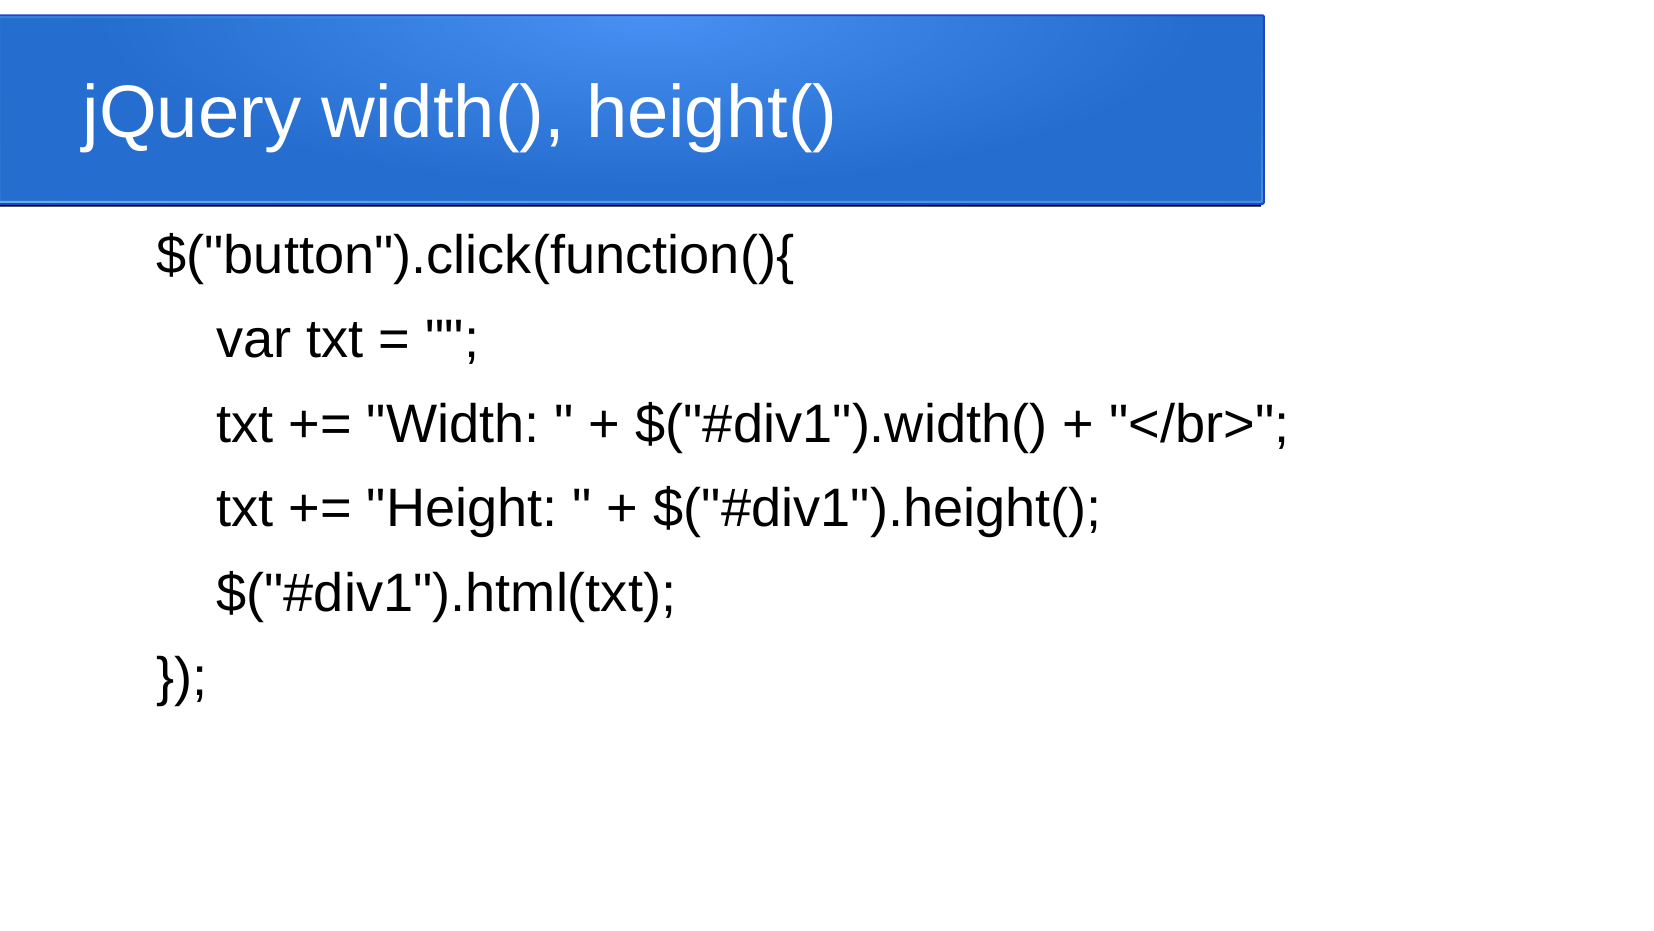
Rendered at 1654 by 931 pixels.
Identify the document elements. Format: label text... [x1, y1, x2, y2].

title jQuery width(), height() [82, 35, 1235, 189]
list $("button").click(function(){ var txt = ""; txt += "Width: " + $("#div1").width() + "</br>"; txt += "Height: " + $("#div1").height(); $("#div1").html(txt); }); [82, 224, 1571, 764]
